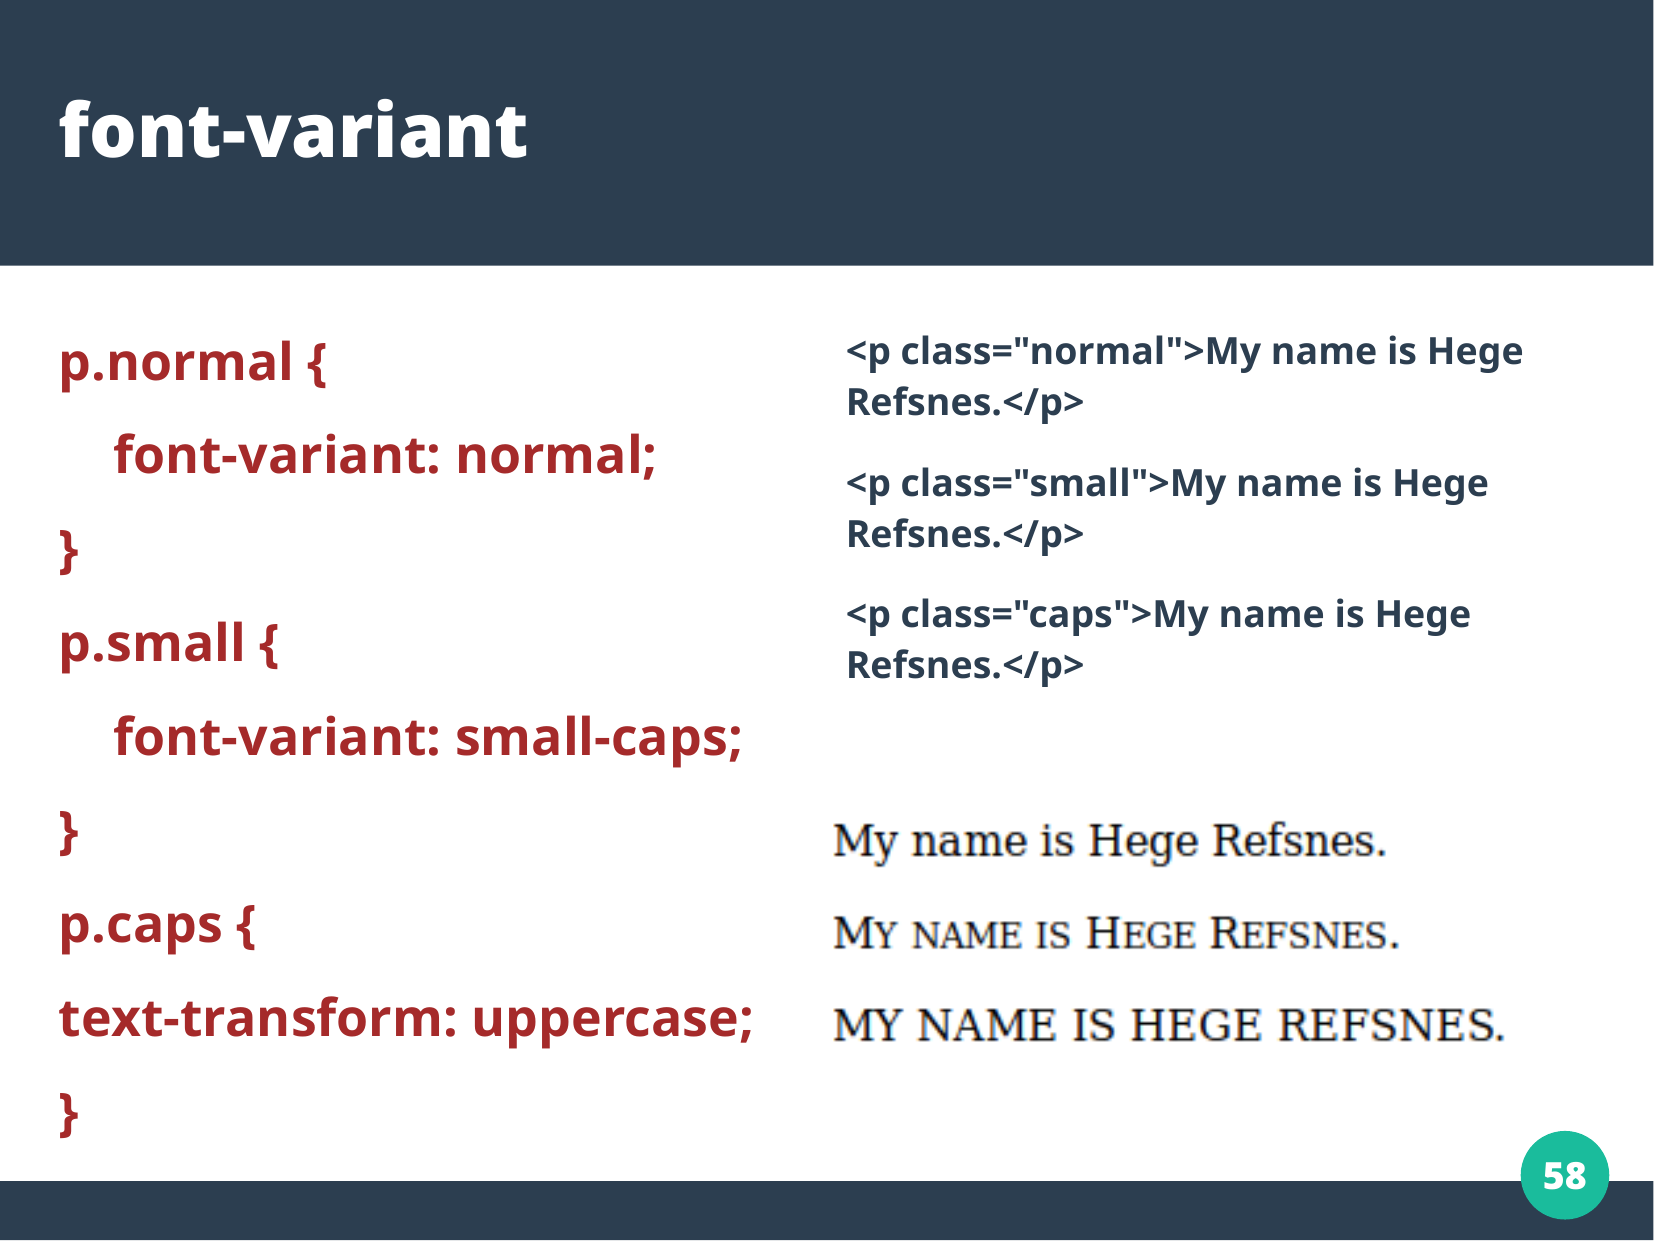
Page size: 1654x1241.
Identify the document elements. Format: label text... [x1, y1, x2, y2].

picture [833, 796, 1515, 1097]
title font-variant [59, 49, 1595, 207]
list p.normal { font-variant: normal; } p.small { font-variant: small-caps; } p.caps { text-transform: uppercase; } [59, 324, 809, 1152]
list <p class="normal">My name is Hege Refsnes.</p> <p class="small">My name is Hege Refsnes.</p> <p class="caps">My name is Hege Refsnes.</p> [845, 324, 1596, 1152]
